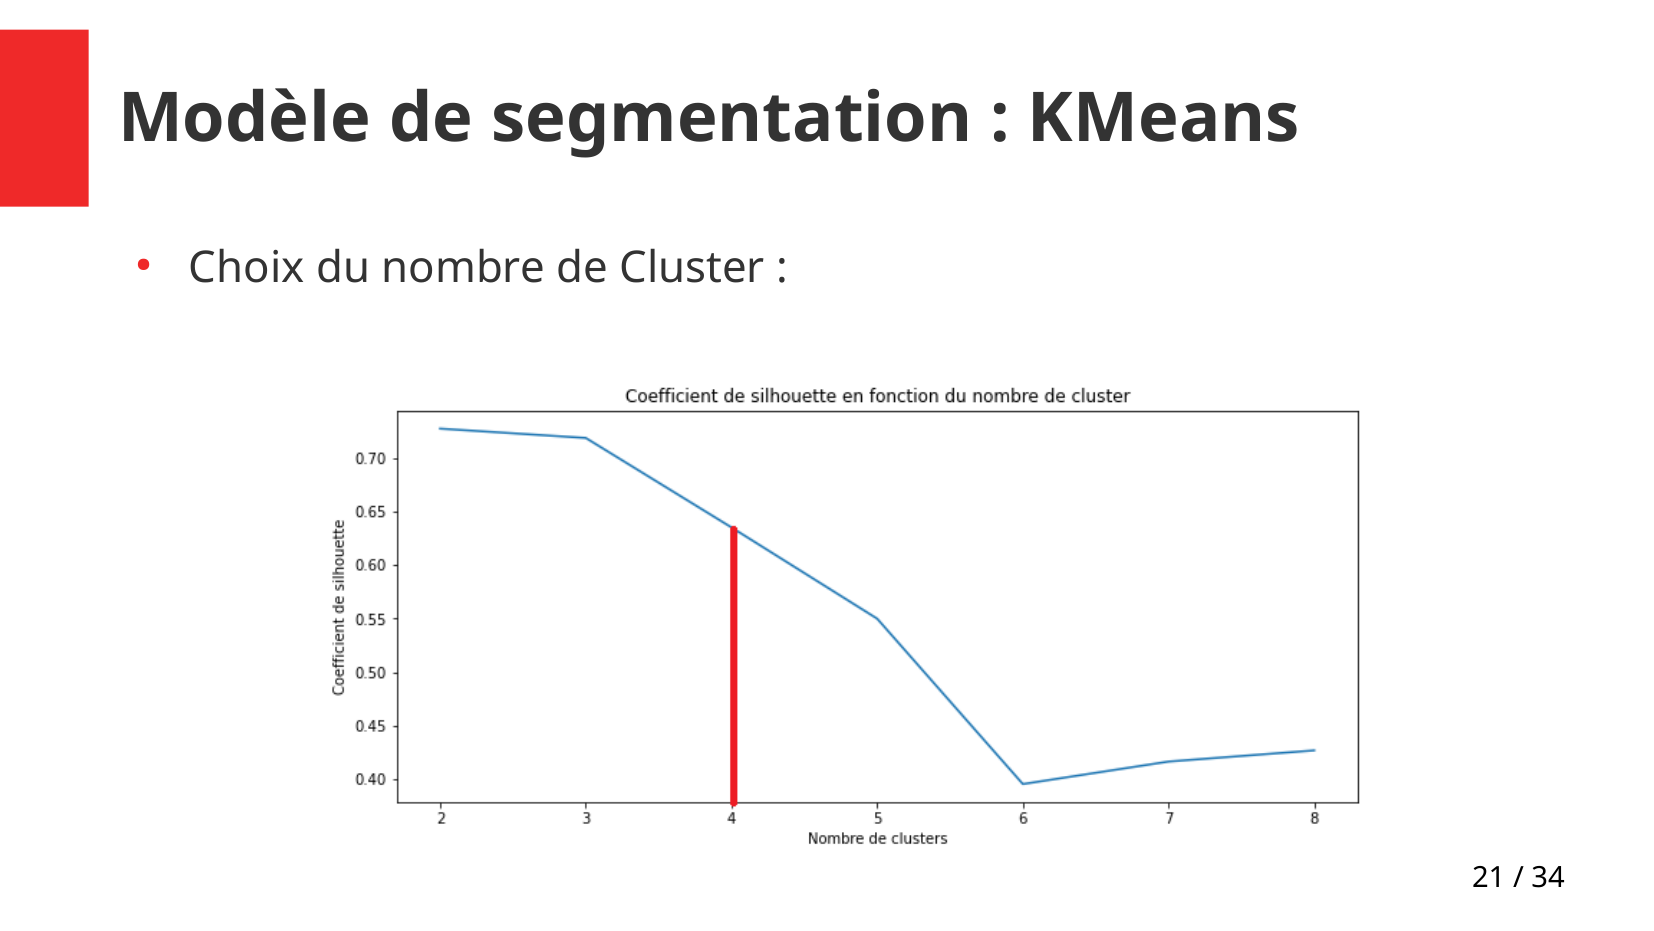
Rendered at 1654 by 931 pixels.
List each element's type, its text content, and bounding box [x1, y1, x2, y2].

title Modèle de segmentation : KMeans [118, 37, 1571, 193]
list Choix du nombre de Cluster : [118, 236, 1536, 857]
picture [324, 378, 1368, 857]
